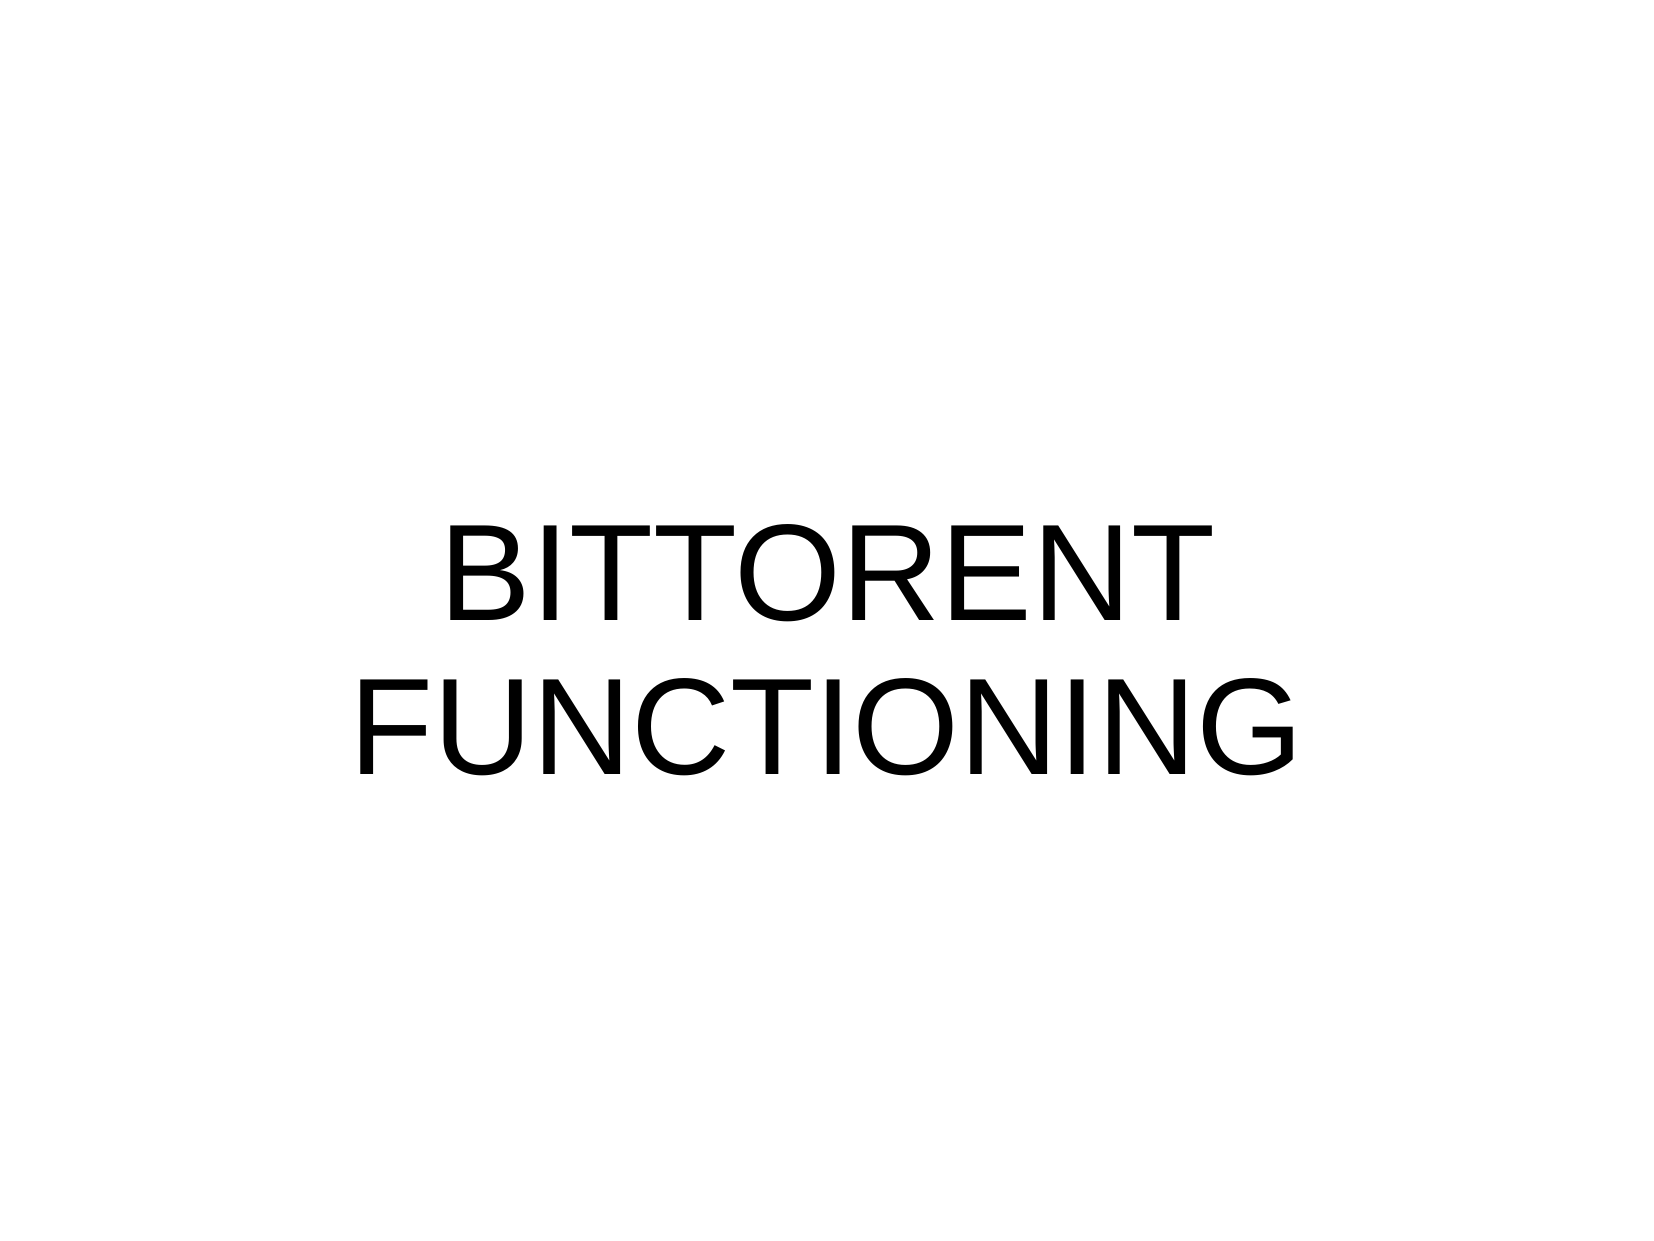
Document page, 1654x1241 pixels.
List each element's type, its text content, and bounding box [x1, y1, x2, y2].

subtitle BITTORENT FUNCTIONING [82, 290, 1571, 1010]
